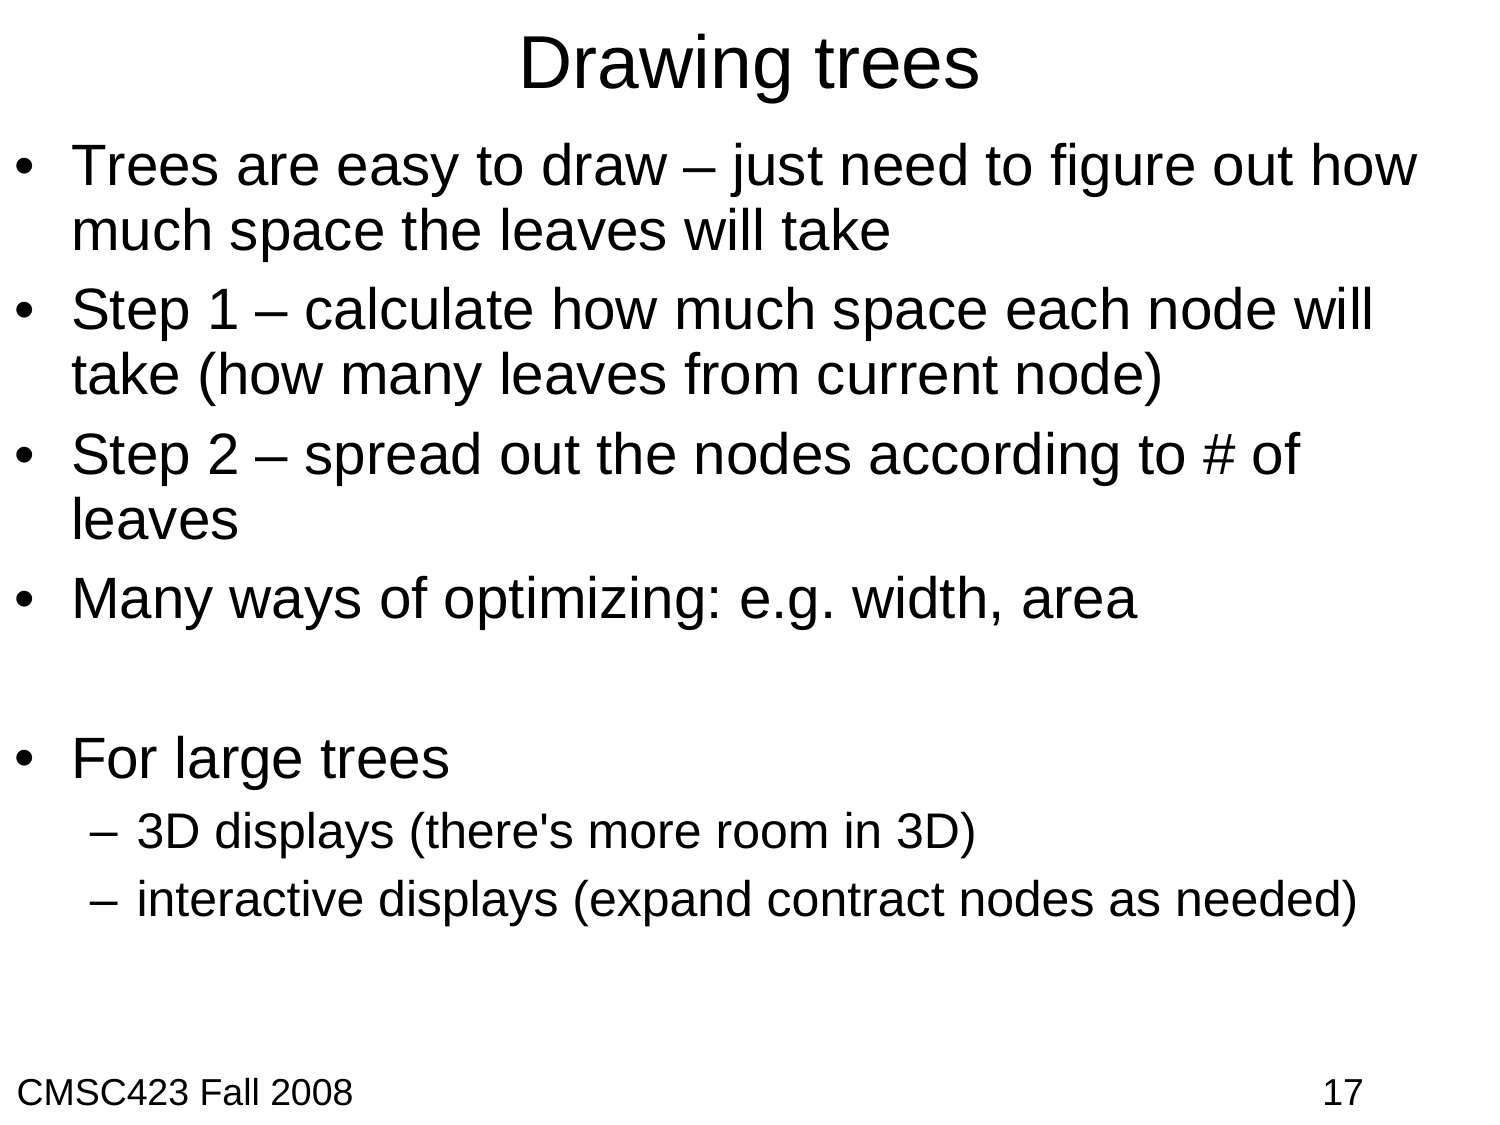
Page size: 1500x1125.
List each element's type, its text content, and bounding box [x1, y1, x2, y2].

title Drawing trees [0, 12, 1500, 113]
list Trees are easy to draw – just need to figure out how much space the leaves will take Step 1 – calculate how much space each node will take (how many leaves from current node) Step 2 – spread out the nodes according to # of leaves Many ways of optimizing: e.g. width, area For large trees 3D displays (there's more room in 3D) interactive displays (expand contract nodes as needed) [0, 124, 1500, 1125]
